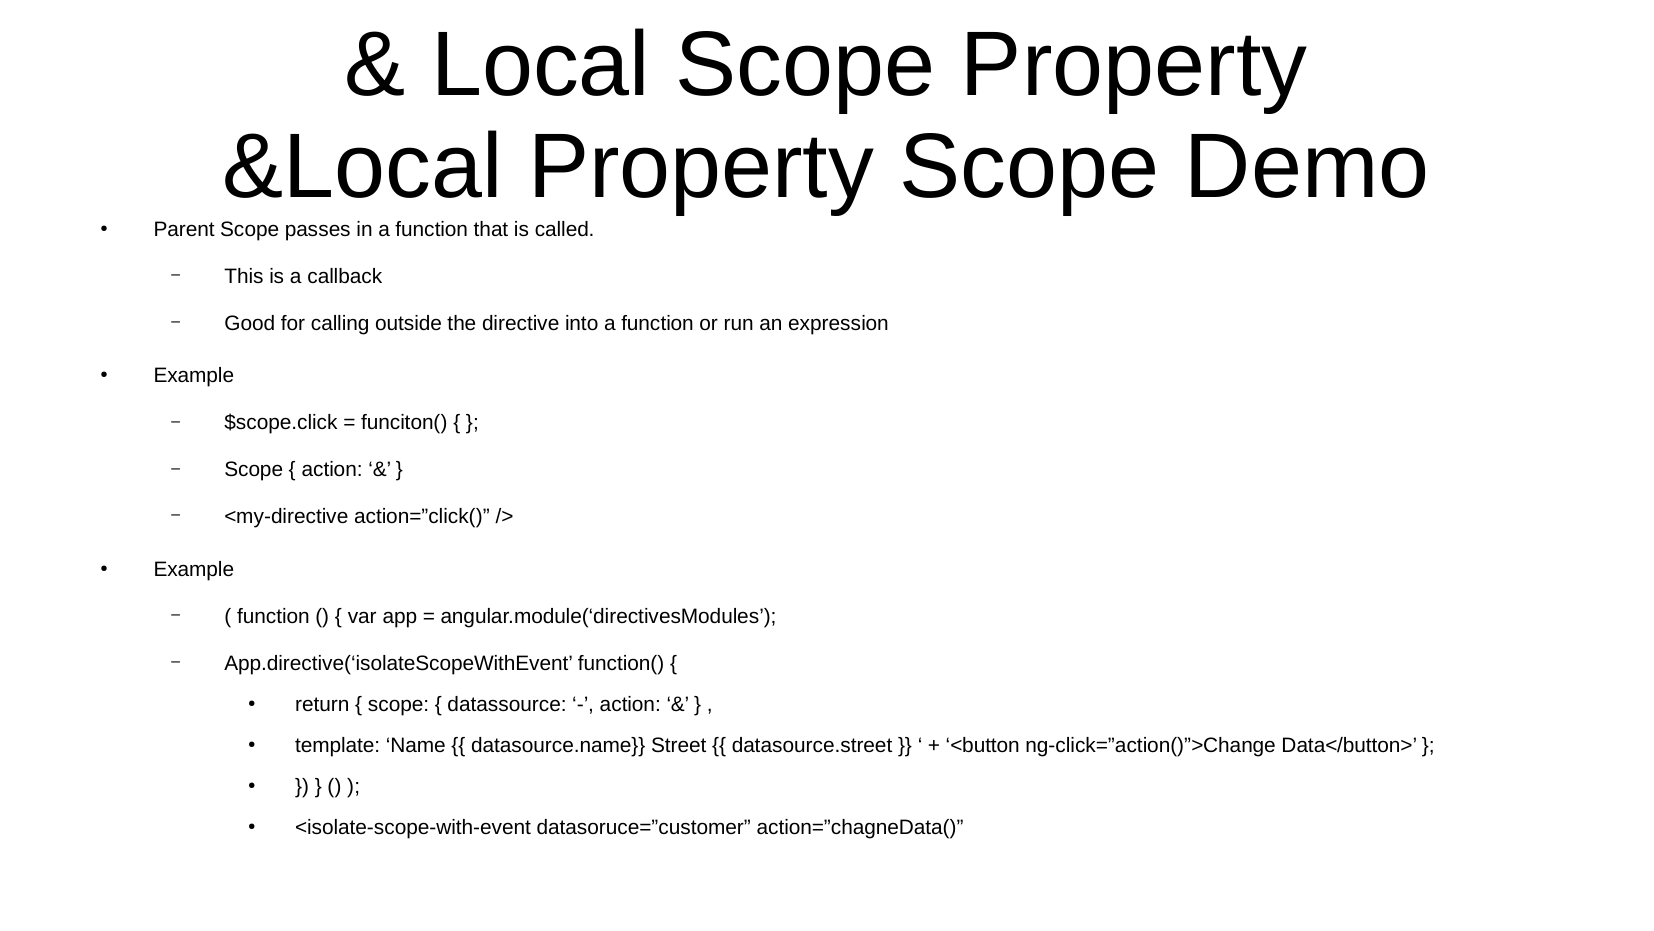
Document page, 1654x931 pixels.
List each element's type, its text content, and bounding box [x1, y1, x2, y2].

list Parent Scope passes in a function that is called. This is a callback Good for calling outside the directive into a function or run an expression Example $scope.click = funciton() { }; Scope { action: ‘&’ } <my-directive action=”click()” /> Example ( function () { var app = angular.module(‘directivesModules’); App.directive(‘isolateScopeWithEvent’ function() { return { scope: { datassource: ‘-’, action: ‘&’ } , template: ‘Name {{ datasource.name}} Street {{ datasource.street }} ‘ + ‘<button ng-click=”action()”>Change Data</button>’ }; }) } () ); <isolate-scope-with-event datasoruce=”customer” action=”chagneData()” [82, 217, 1576, 901]
title & Local Scope Property &Local Property Scope Demo [82, 12, 1571, 217]
